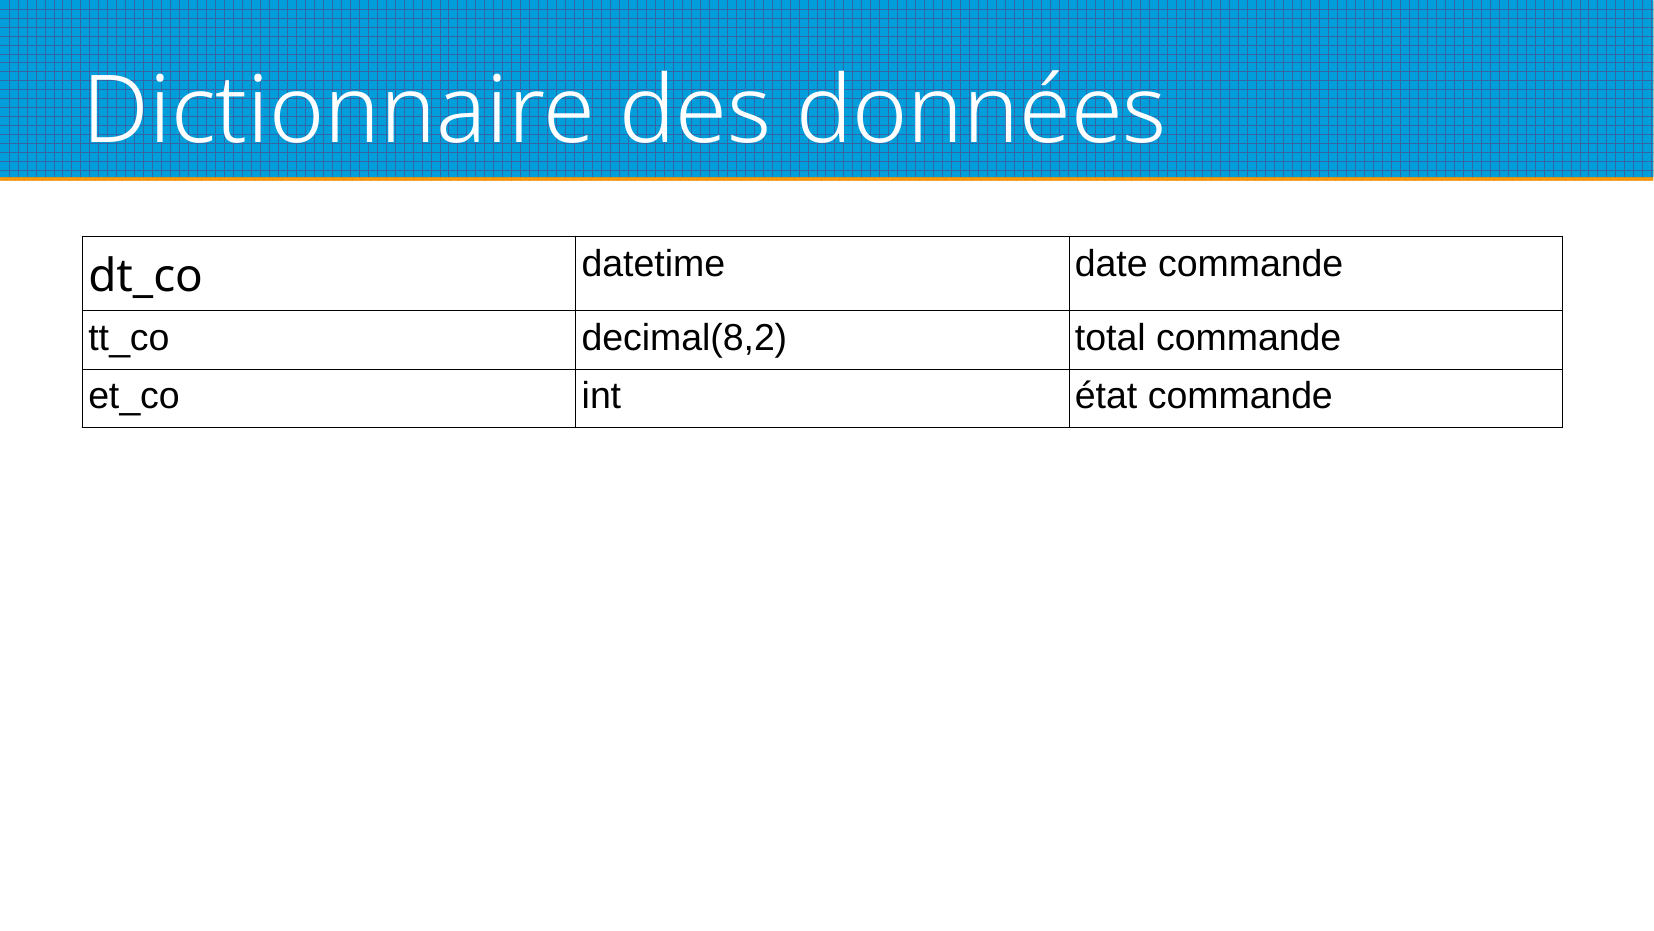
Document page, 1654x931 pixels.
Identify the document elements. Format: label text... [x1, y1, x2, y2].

table_cell decimal(8,2) [576, 311, 1069, 369]
table_cell int [576, 370, 1069, 427]
table_cell et_co [83, 370, 575, 427]
table_header datetime [576, 237, 1069, 310]
table_header date commande [1070, 237, 1562, 310]
table_cell état commande [1070, 370, 1562, 427]
table_header dt_co [83, 237, 575, 310]
title Dictionnaire des données [82, 14, 1571, 171]
table_cell total commande [1070, 311, 1562, 369]
table_cell tt_co [83, 311, 575, 369]
